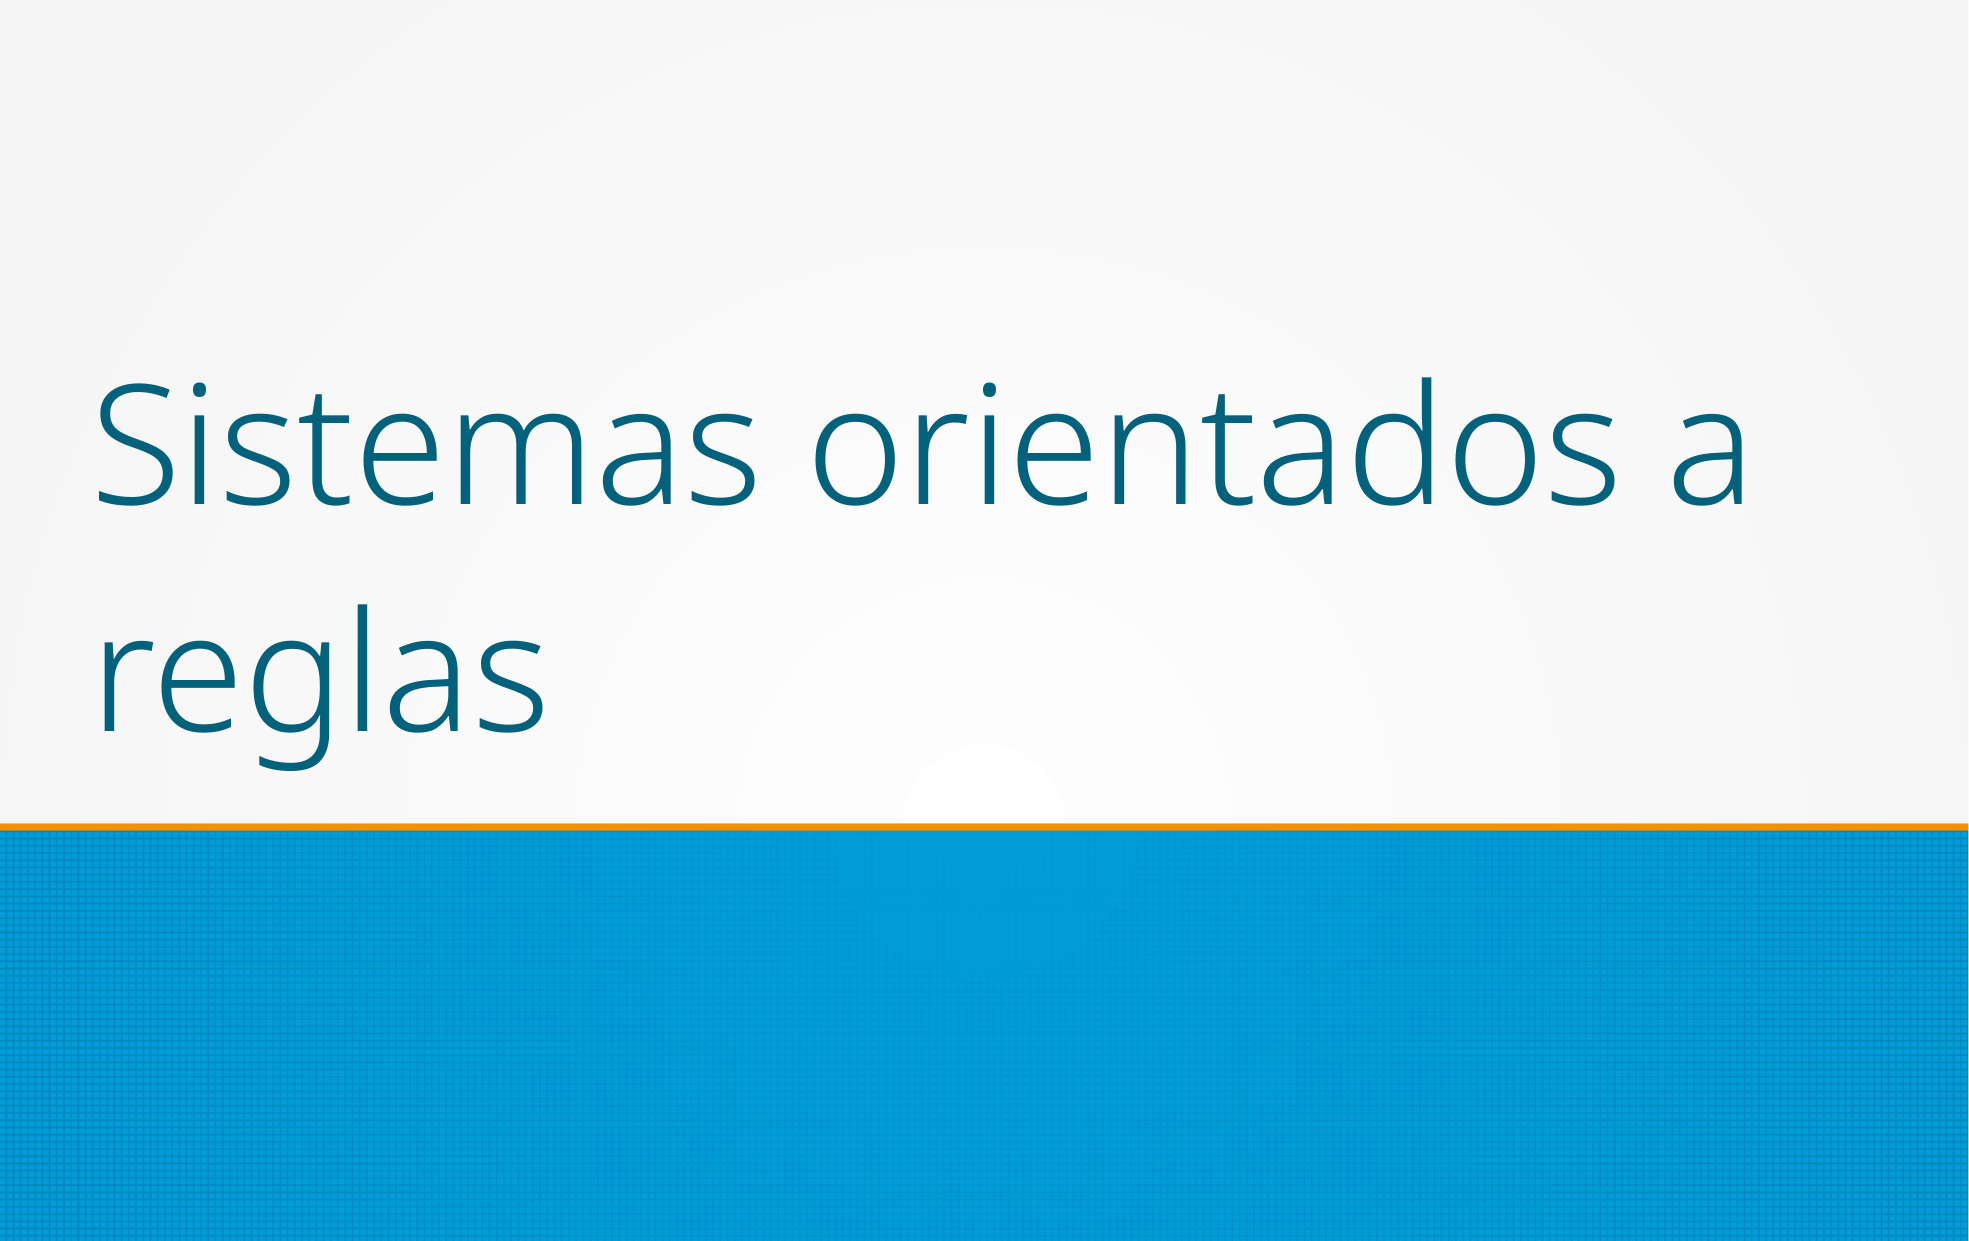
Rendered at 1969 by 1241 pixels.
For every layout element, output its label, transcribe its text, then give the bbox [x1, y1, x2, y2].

picture [0, 0, 1969, 830]
title Sistemas orientados a reglas [90, 49, 1862, 781]
